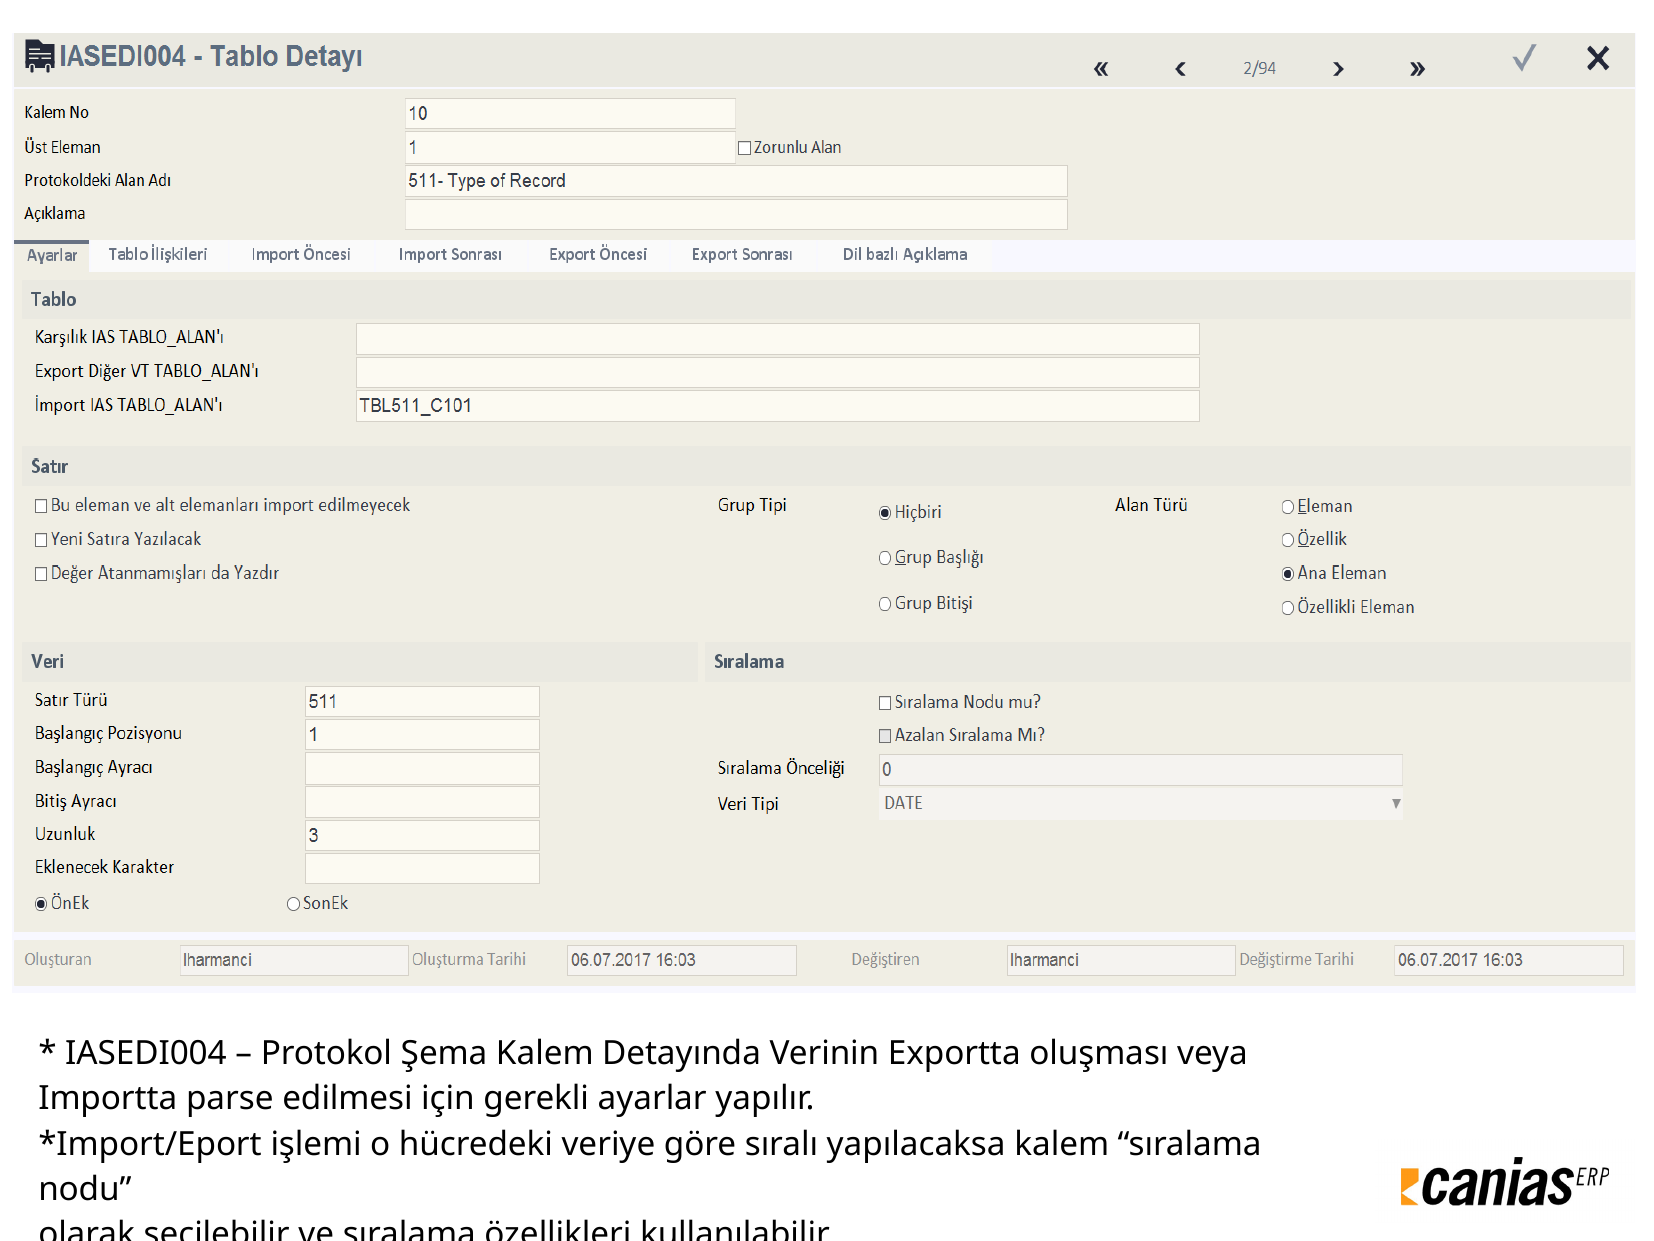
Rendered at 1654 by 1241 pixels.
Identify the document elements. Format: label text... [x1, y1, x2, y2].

picture [1375, 1139, 1635, 1223]
text_box * IASEDI004 – Protokol Şema Kalem Detayında Verinin Exportta oluşması veya Importta parse edilmesi için gerekli ayarlar yapılır. *Import/Eport işlemi o hücredeki veriye göre sıralı yapılacaksa kalem “sıralama nodu” olarak seçilebilir ve sıralama özellikleri kullanılabilir. [23, 1021, 1316, 1189]
picture [12, 33, 1636, 993]
